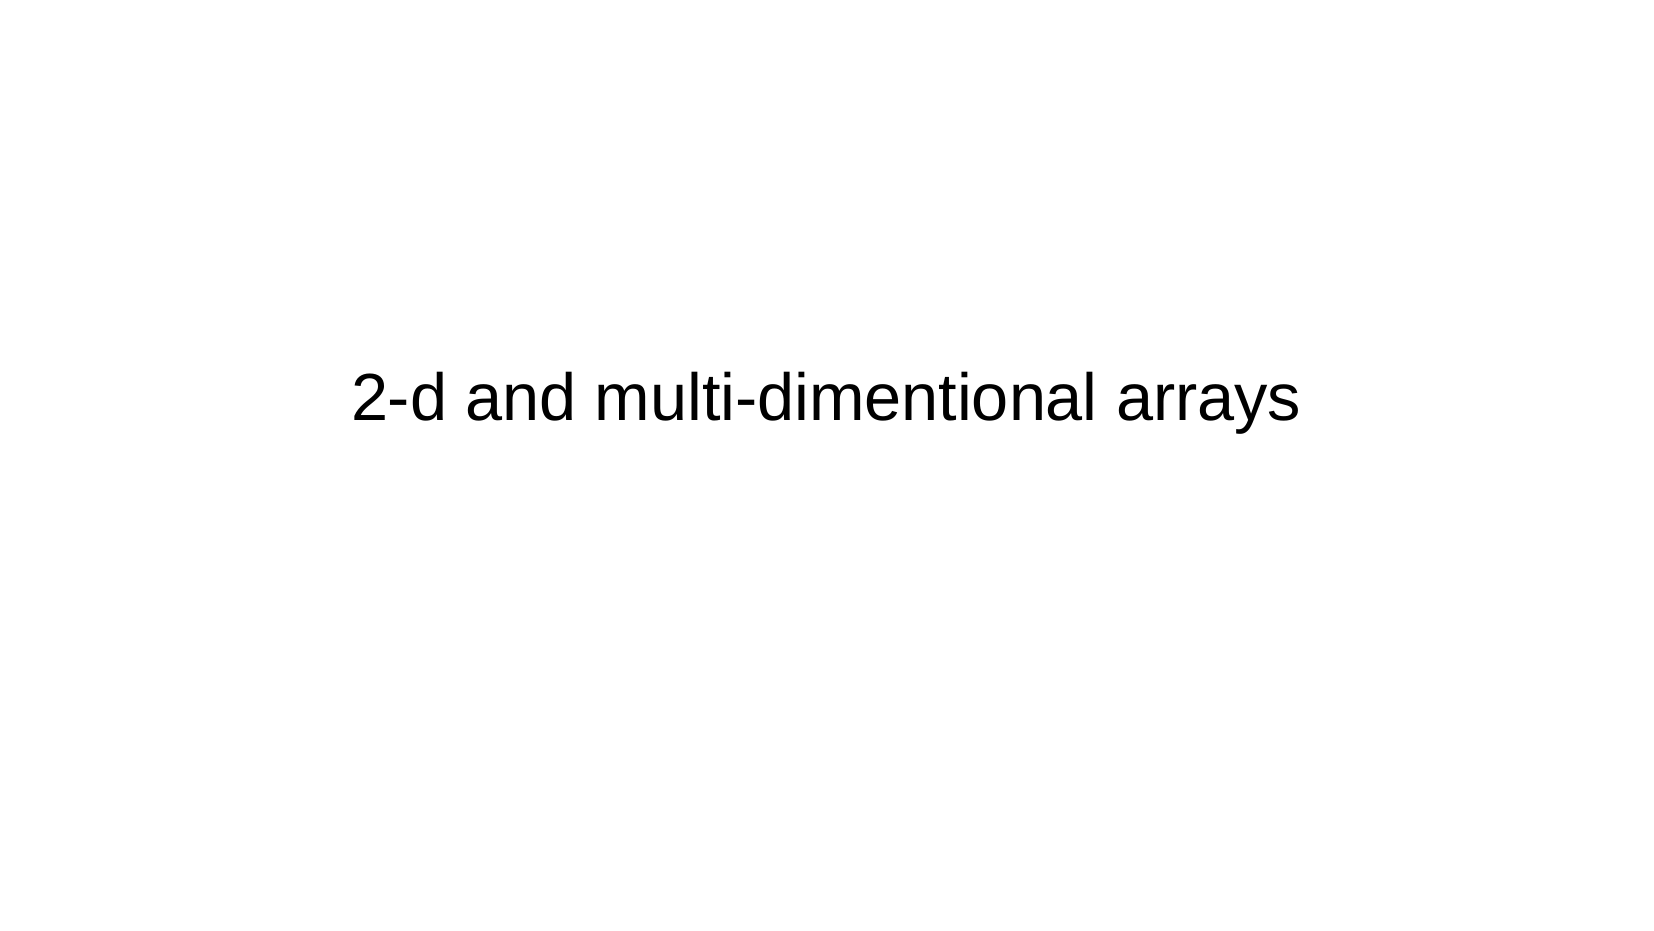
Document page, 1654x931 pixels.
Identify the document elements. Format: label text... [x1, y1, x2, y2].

subtitle 2-d and multi-dimentional arrays [82, 37, 1571, 757]
